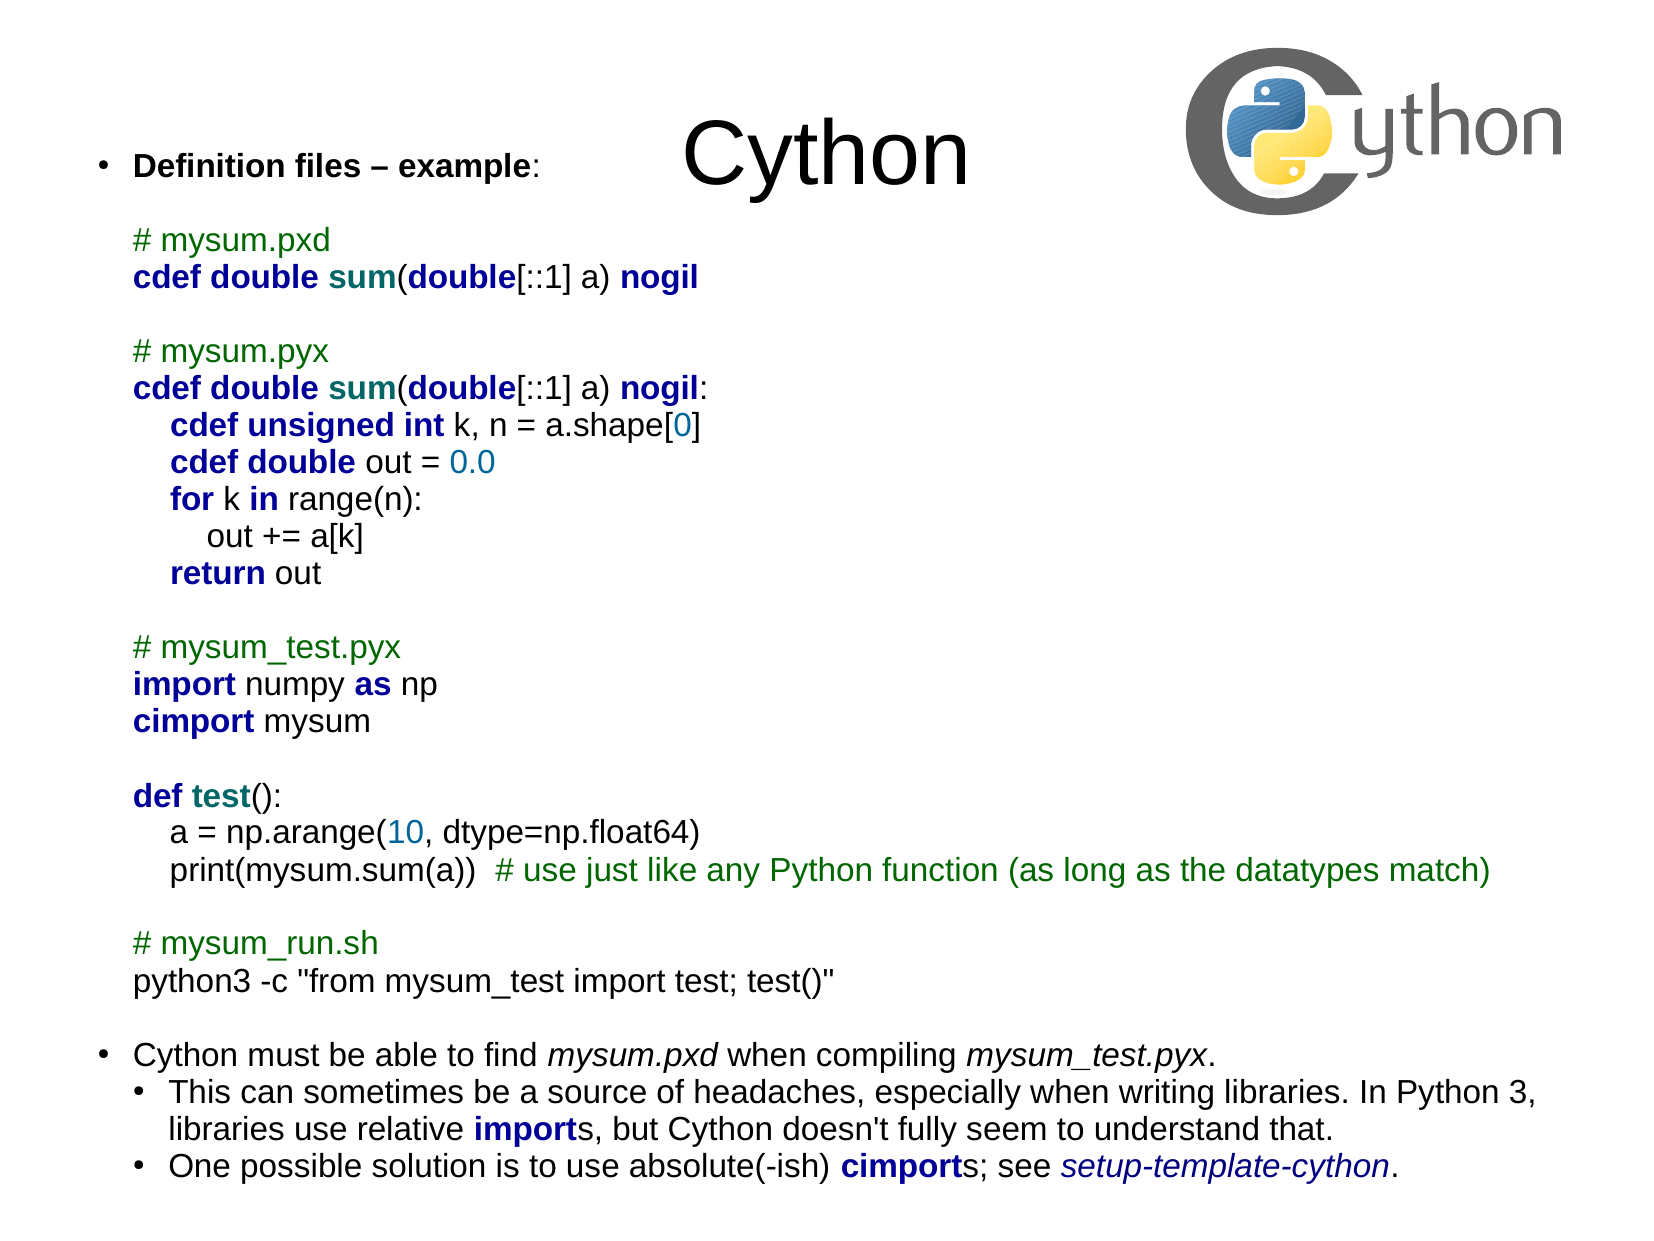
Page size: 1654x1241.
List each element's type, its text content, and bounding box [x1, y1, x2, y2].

picture [1185, 47, 1561, 216]
title Cython [1561, 49, 1571, 257]
text_box Definition files – example: # mysum.pxd cdef double sum(double[::1] a) nogil # mysum.pyx cdef double sum(double[::1] a) nogil: cdef unsigned int k, n = a.shape[0] cdef double out = 0.0 for k in range(n): out += a[k] return out # mysum_test.pyx import numpy as np cimport mysum def test(): a = np.arange(10, dtype=np.float64) print(mysum.sum(a)) # use just like any Python function (as long as the datatypes match) # mysum_run.sh python3 -c "from mysum_test import test; test()" Cython must be able to find mysum.pxd when compiling mysum_test.pyx. This can sometimes be a source of headaches, especially when writing libraries. In Python 3, libraries use relative imports, but Cython doesn't fully seem to understand that. One possible solution is to use absolute(-ish) cimports; see setup-template-cython. [82, 140, 1561, 1205]
title Cython [82, 49, 1185, 140]
